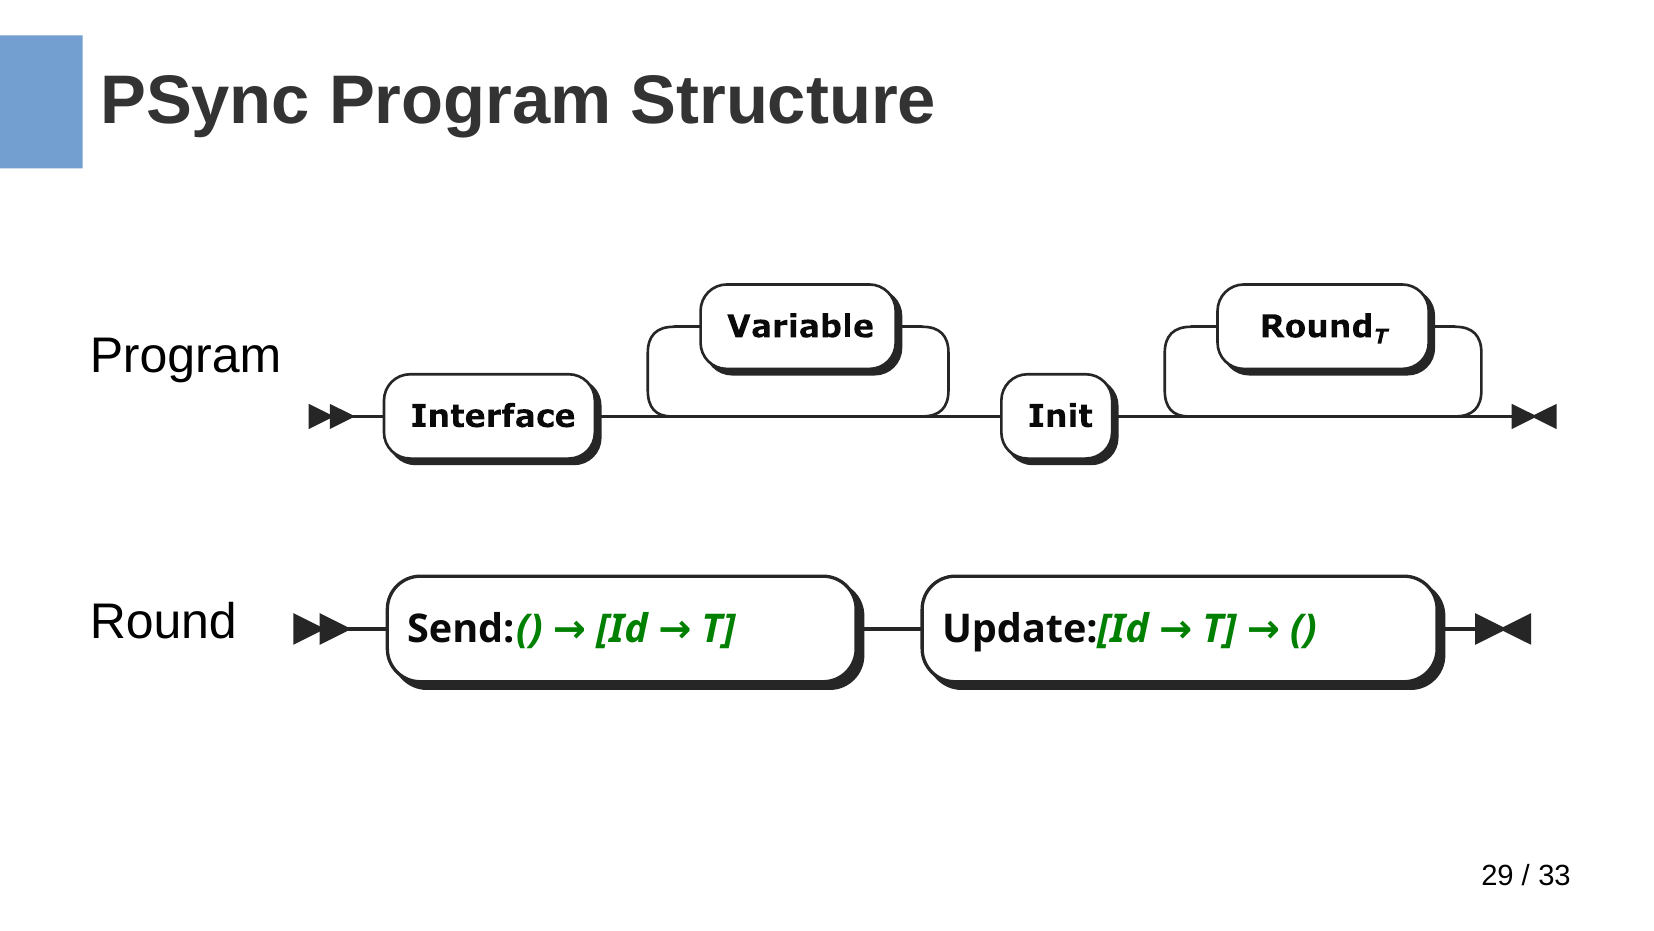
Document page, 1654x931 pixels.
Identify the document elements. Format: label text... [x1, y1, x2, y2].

text_box Round [75, 585, 252, 657]
title PSync Program Structure [100, 21, 1589, 178]
picture [293, 574, 1532, 691]
text_box Program [75, 319, 297, 391]
picture [307, 281, 1561, 469]
